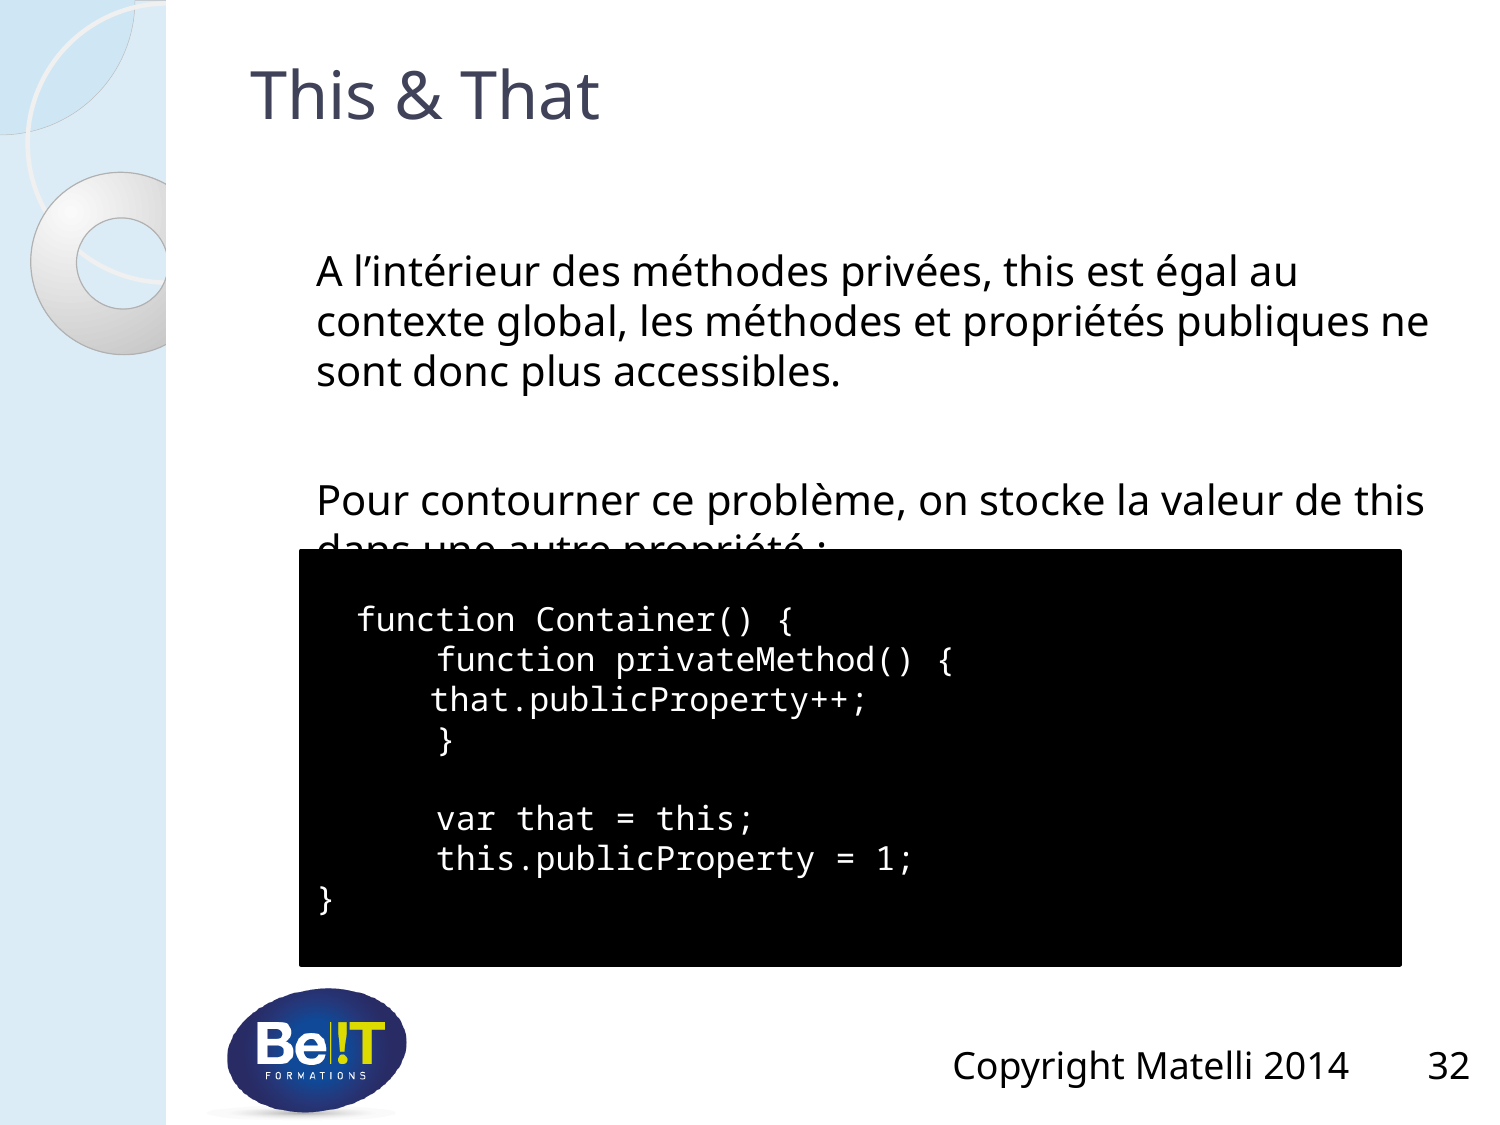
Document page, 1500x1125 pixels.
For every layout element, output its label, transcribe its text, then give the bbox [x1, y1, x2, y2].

title This & That [235, 45, 1466, 233]
list A l’intérieur des méthodes privées, this est égal au contexte global, les méthodes et propriétés publiques ne sont donc plus accessibles. Pour contourner ce problème, on stocke la valeur de this dans une autre propriété : [235, 237, 1466, 539]
picture [171, 977, 442, 1125]
text_box function Container() { function privateMethod() { that.publicProperty++; } var that = this; this.publicProperty = 1; } [301, 550, 1400, 965]
footer Copyright Matelli 2014 [937, 1034, 1413, 1113]
slide_number <numéro> [1413, 1034, 1488, 1113]
